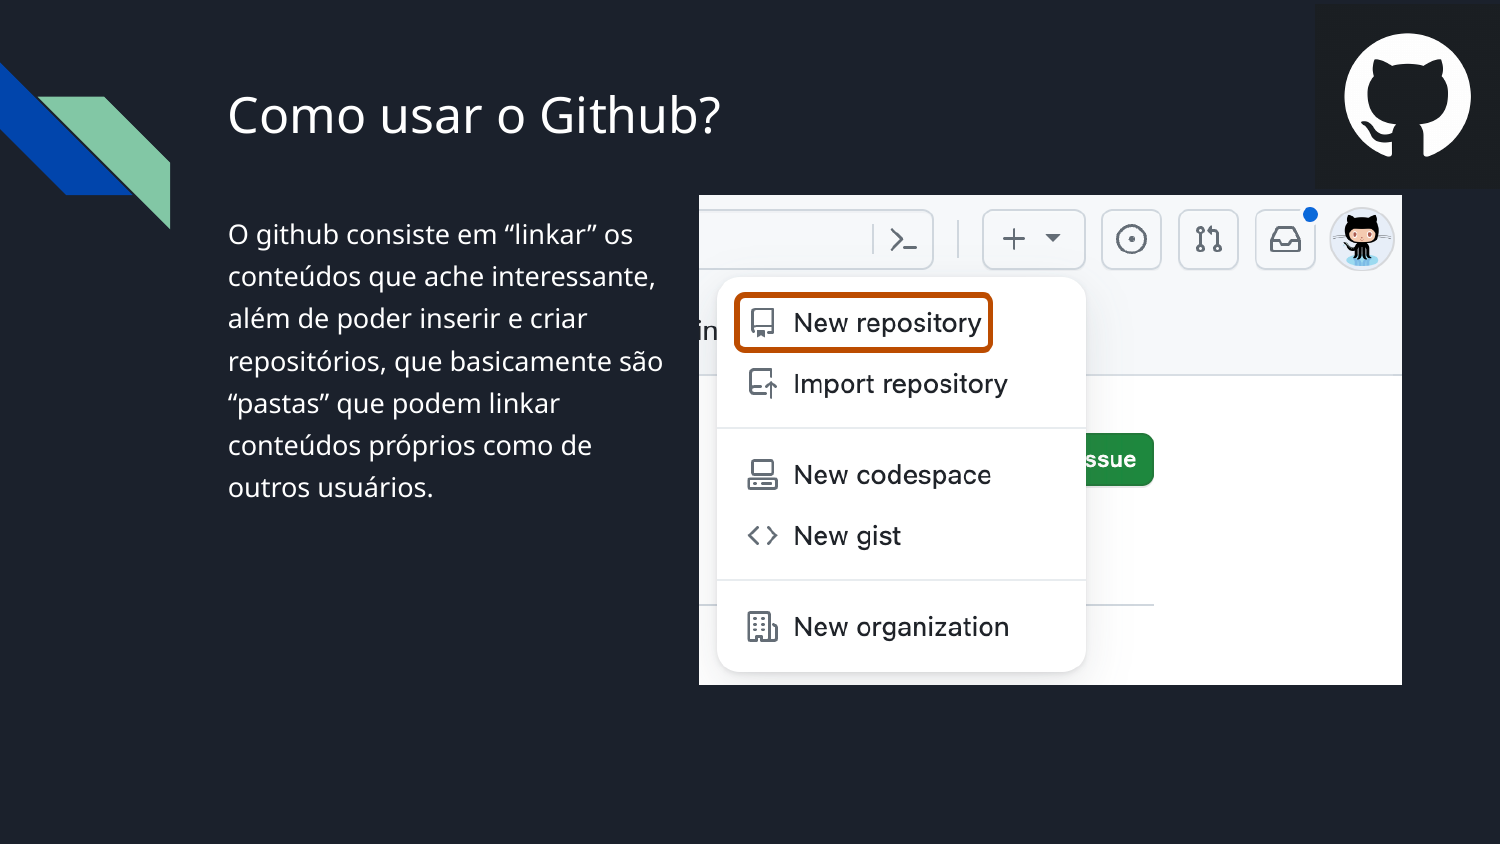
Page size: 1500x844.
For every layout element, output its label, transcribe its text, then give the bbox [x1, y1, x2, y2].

picture [1315, 4, 1500, 189]
list O github consiste em “linkar” os conteúdos que ache interessante, além de poder inserir e criar repositórios, que basicamente são “pastas” que podem linkar conteúdos próprios como de outros usuários. [212, 195, 680, 673]
picture [699, 195, 1402, 685]
title Como usar o Github? [212, 64, 1368, 215]
